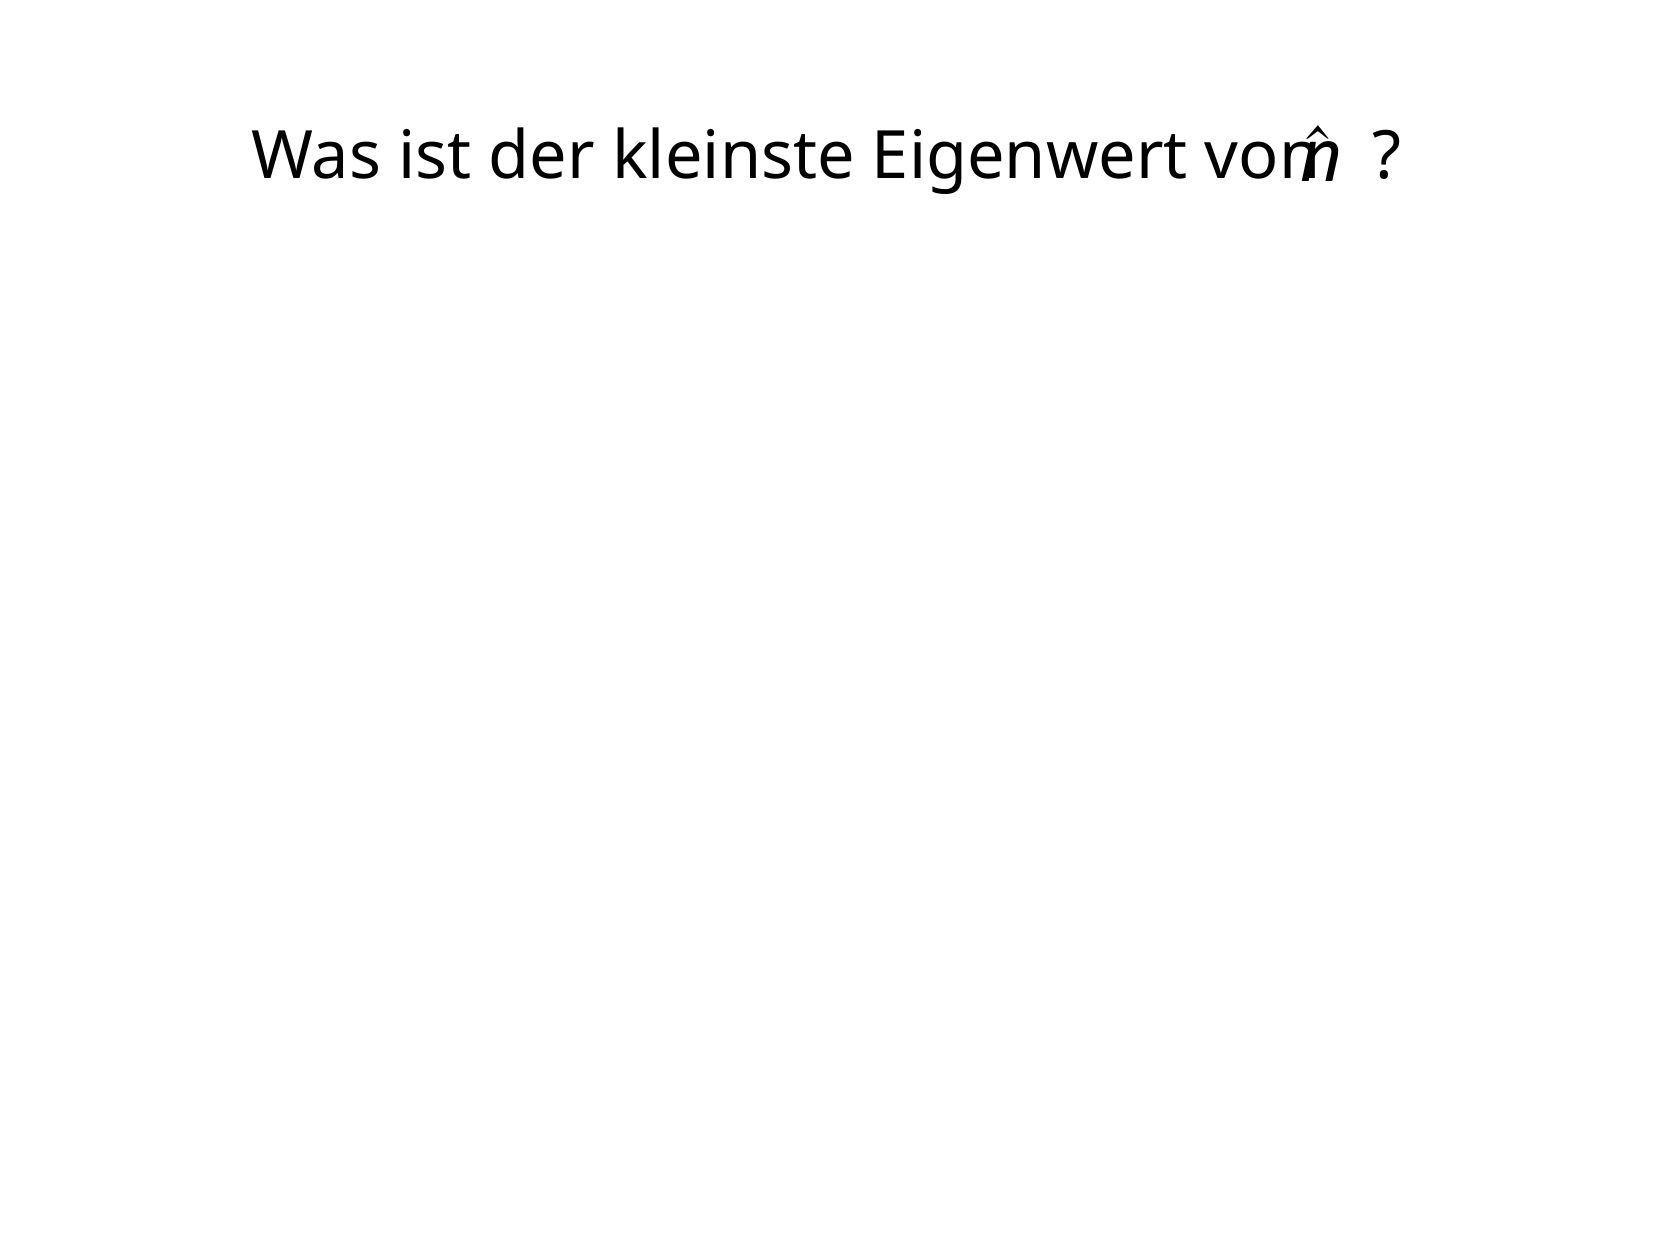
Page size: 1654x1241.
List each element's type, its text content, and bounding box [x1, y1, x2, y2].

title Was ist der kleinste Eigenwert von ? [82, 49, 1571, 257]
chart [1289, 113, 1347, 202]
